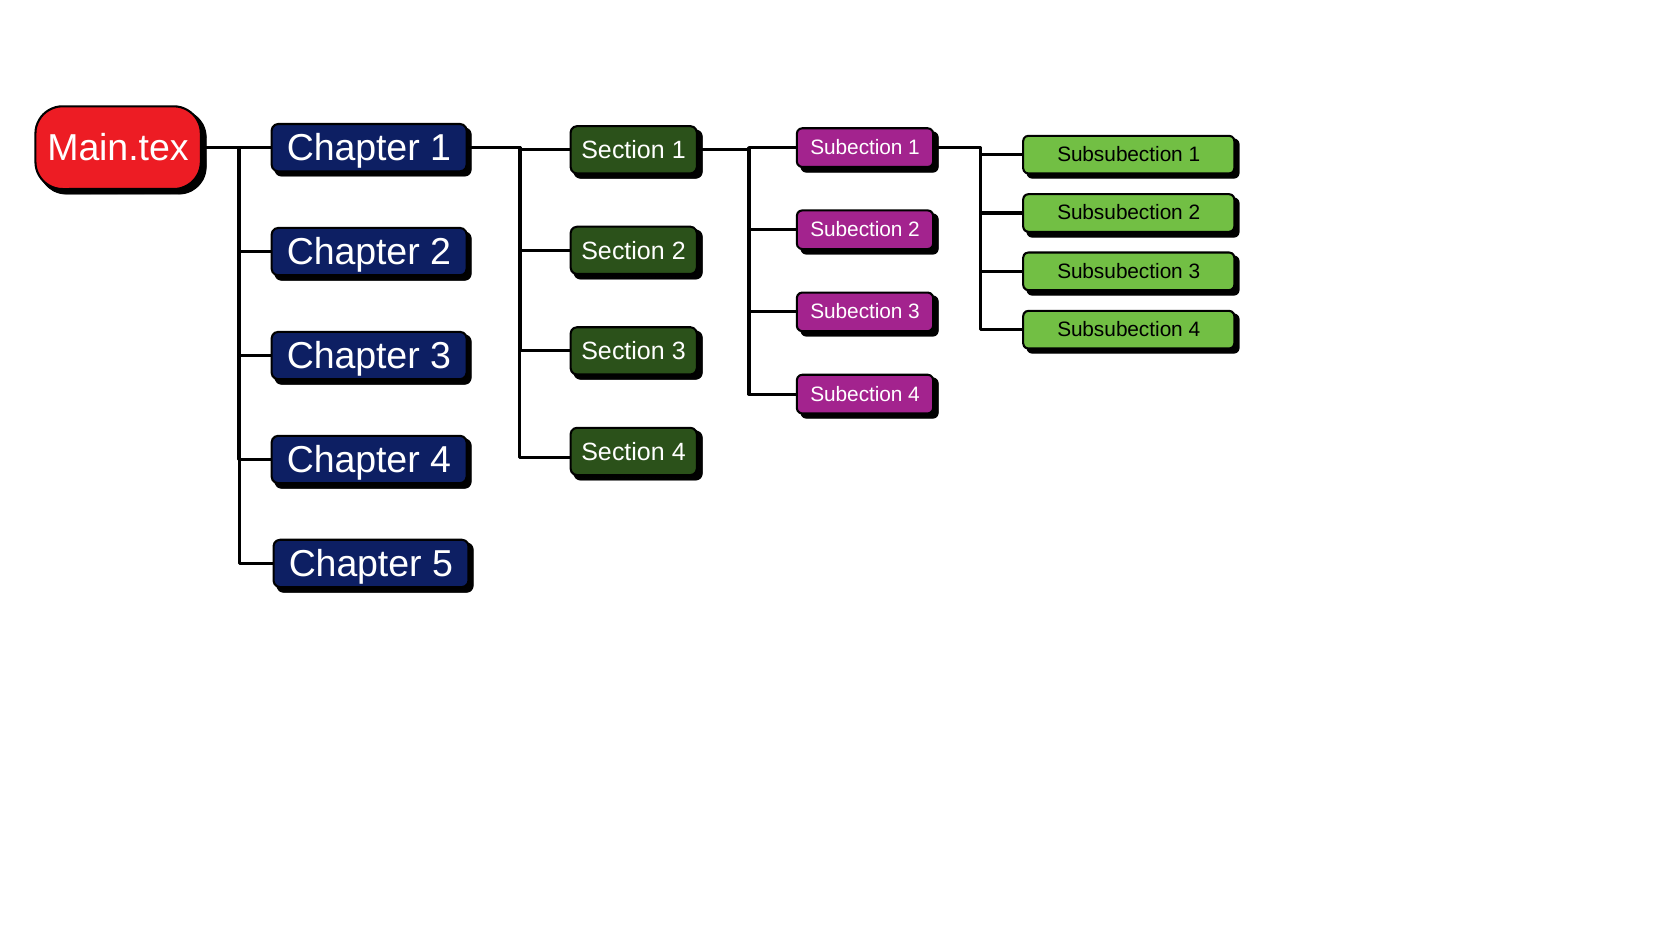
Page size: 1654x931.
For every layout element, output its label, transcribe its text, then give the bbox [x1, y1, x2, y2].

text_box Subection 1 [796, 128, 934, 167]
text_box Chapter 2 [271, 227, 467, 276]
text_box Main.tex [35, 106, 201, 190]
text_box Subsubection 4 [1023, 310, 1235, 349]
text_box Subection 3 [796, 292, 934, 332]
text_box Section 2 [570, 226, 697, 275]
text_box Section 4 [570, 427, 697, 476]
text_box Subsubection 2 [1023, 194, 1235, 232]
text_box Subection 4 [796, 374, 934, 414]
text_box Chapter 1 [271, 124, 467, 172]
text_box Chapter 5 [273, 539, 469, 588]
text_box Chapter 3 [271, 331, 467, 380]
text_box Subsubection 3 [1023, 252, 1235, 291]
text_box Subection 2 [796, 210, 934, 250]
text_box Section 1 [570, 126, 697, 174]
text_box Chapter 4 [271, 435, 467, 484]
text_box Subsubection 1 [1023, 135, 1235, 174]
text_box Section 3 [570, 327, 697, 375]
